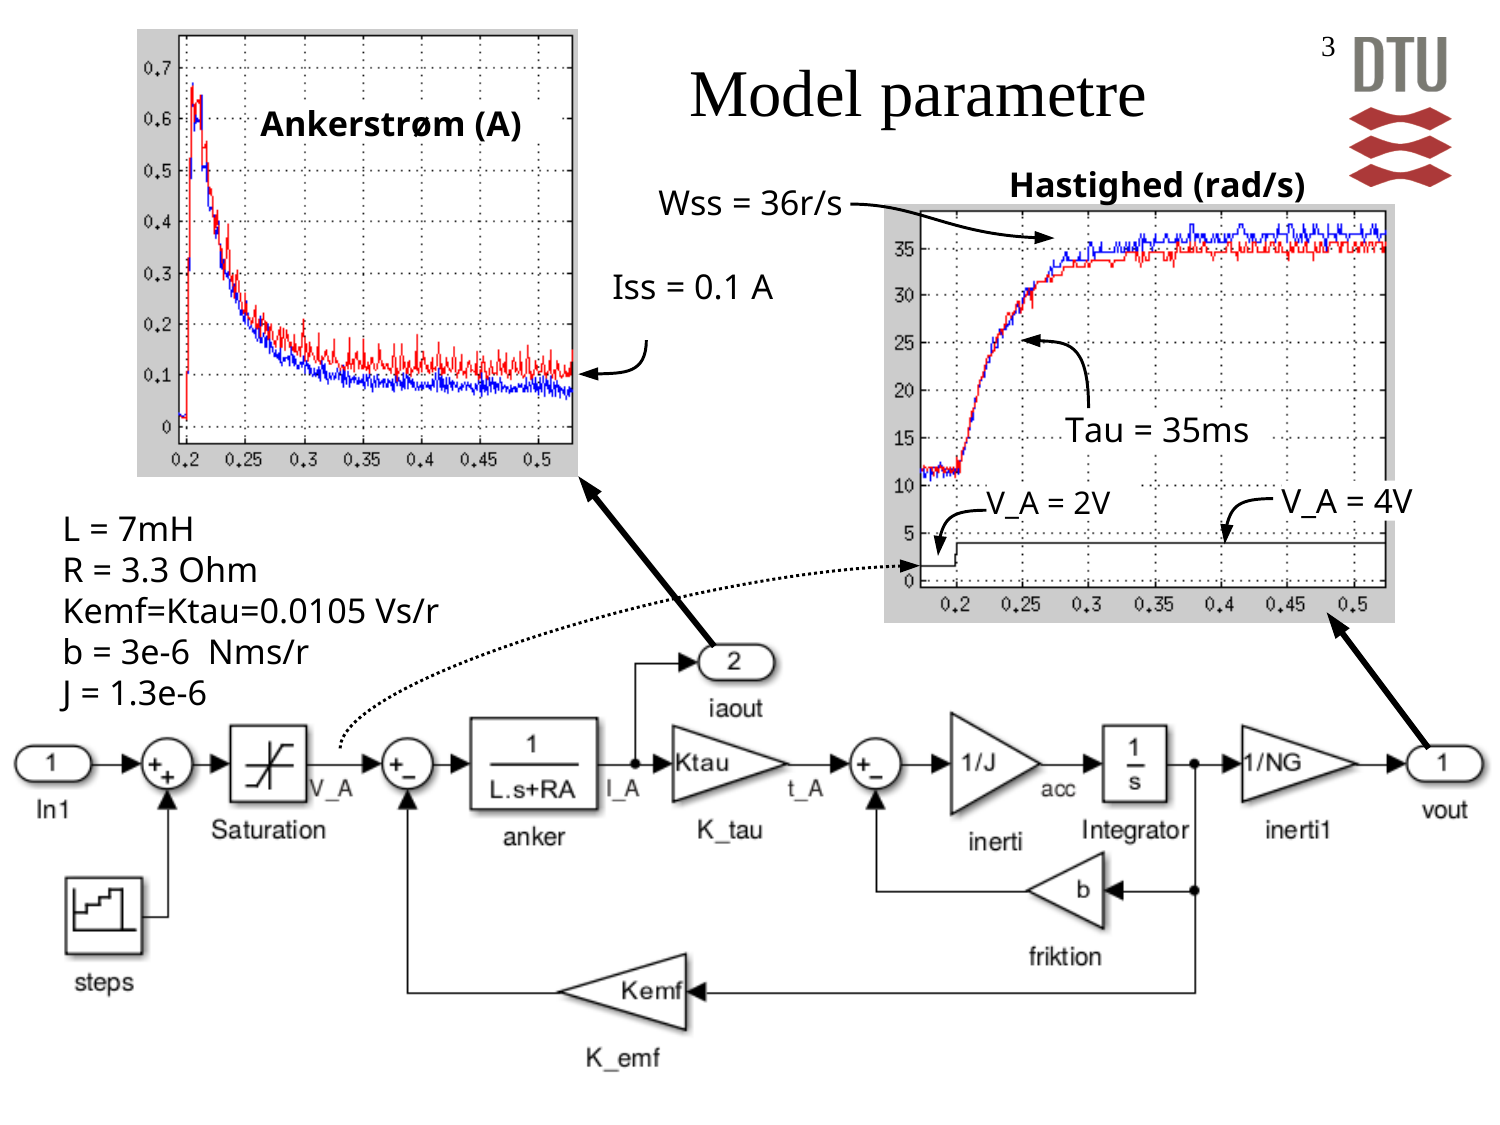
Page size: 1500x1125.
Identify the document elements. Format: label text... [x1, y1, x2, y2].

picture [1361, 37, 1452, 187]
picture [137, 29, 578, 477]
text_box Ankerstrøm (A) [260, 102, 563, 144]
text_box Tau = 35ms [1065, 408, 1272, 450]
text_box Iss = 0.1 A [612, 265, 806, 341]
text_box L = 7mH R = 3.3 Ohm Kemf=Ktau=0.0105 Vs/r b = 3e-6 Nms/r J = 1.3e-6 [62, 507, 491, 715]
title Model parametre [476, 0, 1361, 188]
picture [4, 631, 1500, 1089]
picture [884, 204, 1395, 623]
text_box Wss = 36r/s [658, 180, 871, 223]
text_box V_A = 4V [1281, 480, 1444, 521]
text_box Hastighed (rad/s) [1008, 162, 1360, 205]
text_box V_A = 2V [986, 483, 1138, 521]
